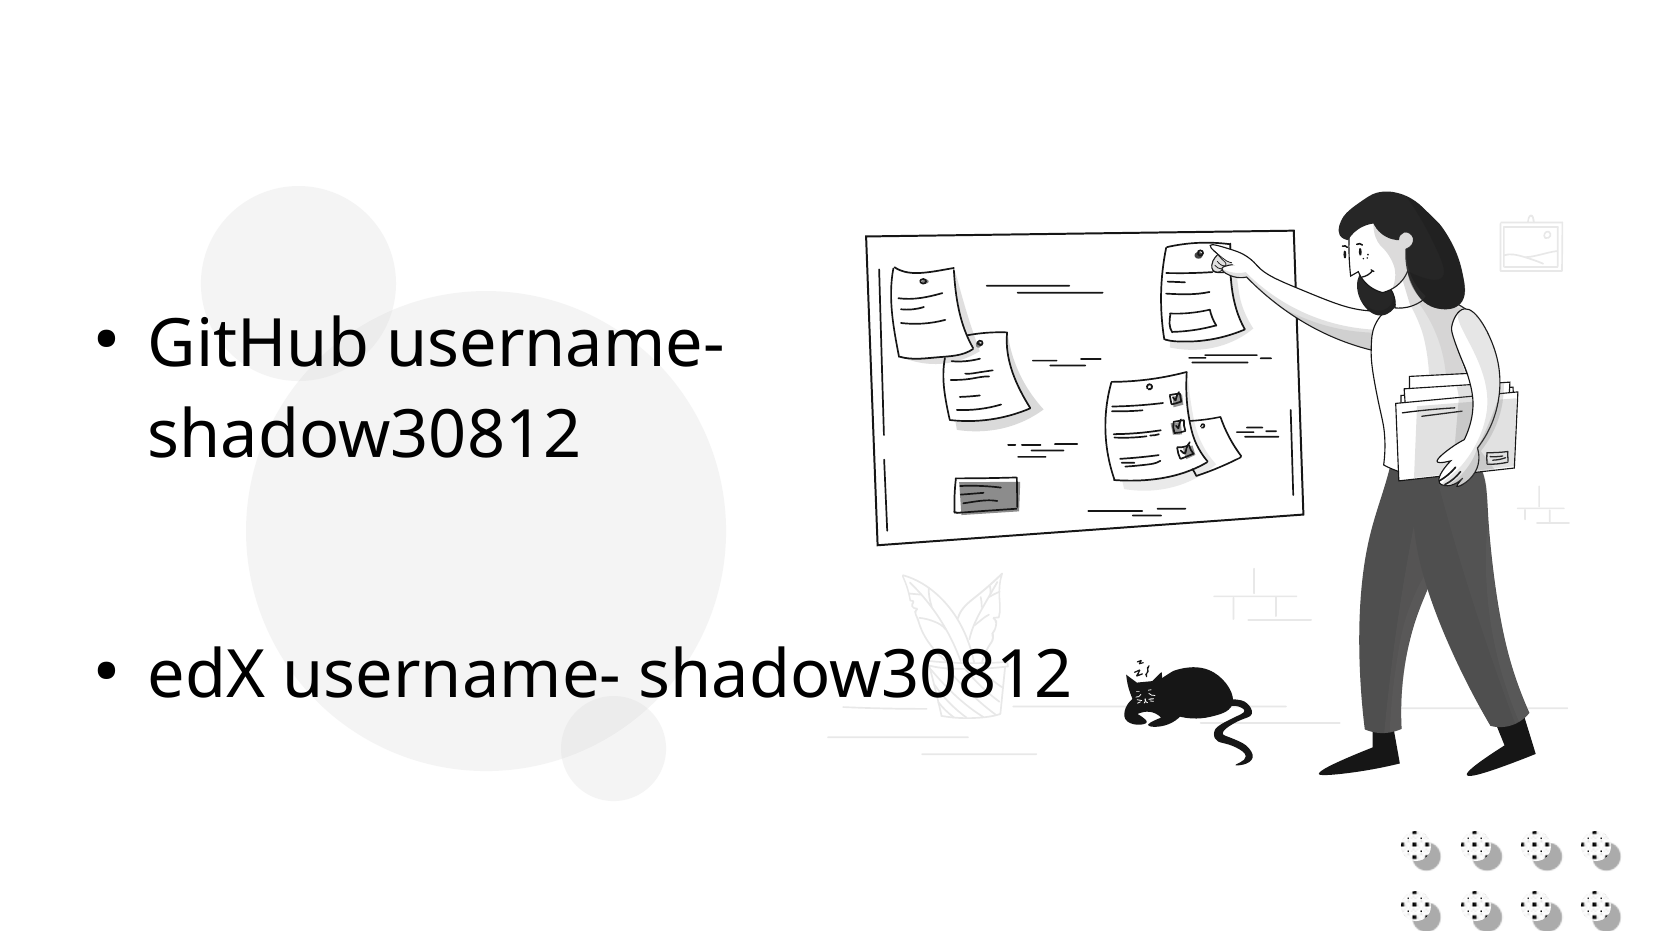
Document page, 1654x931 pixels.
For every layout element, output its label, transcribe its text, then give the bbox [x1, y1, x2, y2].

picture [1460, 830, 1492, 862]
list GitHub username- shadow30812 edX username- shadow30812 [76, 295, 1088, 835]
picture [1400, 891, 1432, 922]
picture [1520, 890, 1552, 922]
picture [1581, 830, 1612, 862]
picture [1461, 890, 1492, 922]
picture [1520, 831, 1552, 862]
picture [1580, 890, 1612, 922]
picture [1400, 830, 1432, 862]
